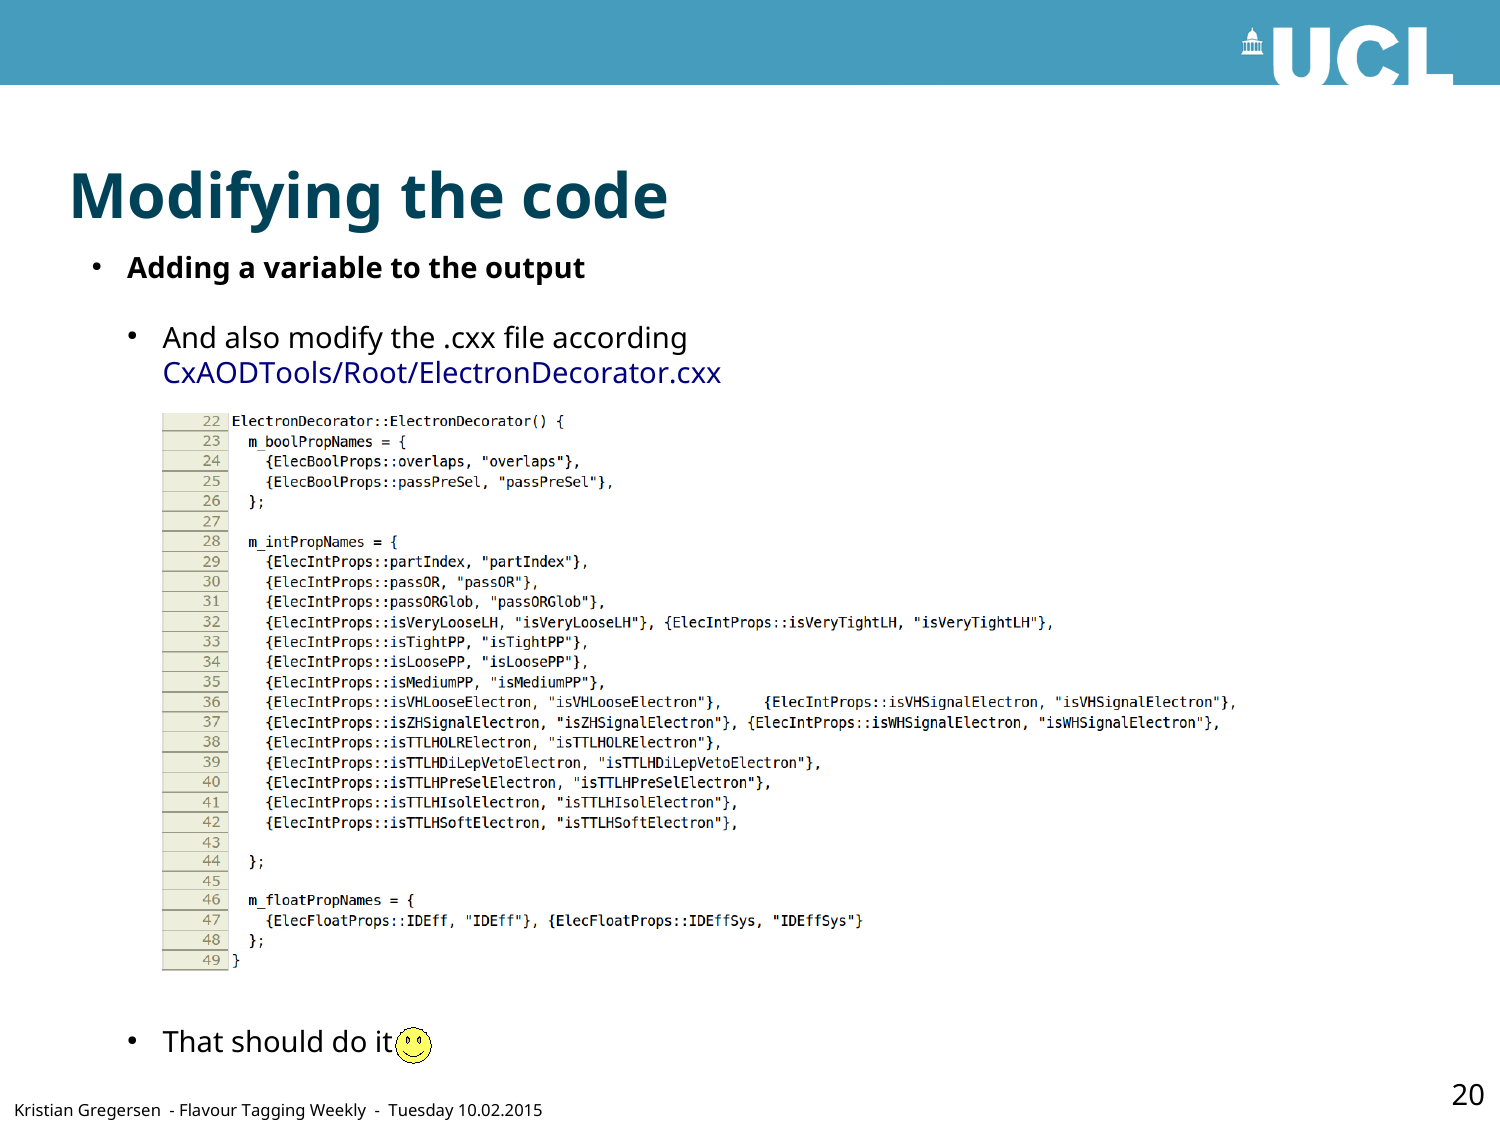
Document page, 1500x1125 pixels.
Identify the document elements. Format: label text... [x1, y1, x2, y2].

text_box [395, 1027, 432, 1064]
title Modifying the code [54, 148, 1447, 378]
text_box Adding a variable to the output And also modify the .cxx file according CxAODTools/Root/ElectronDecorator.cxx That should do it [76, 378, 1317, 1070]
picture [0, 0, 1500, 85]
picture [162, 413, 1276, 972]
